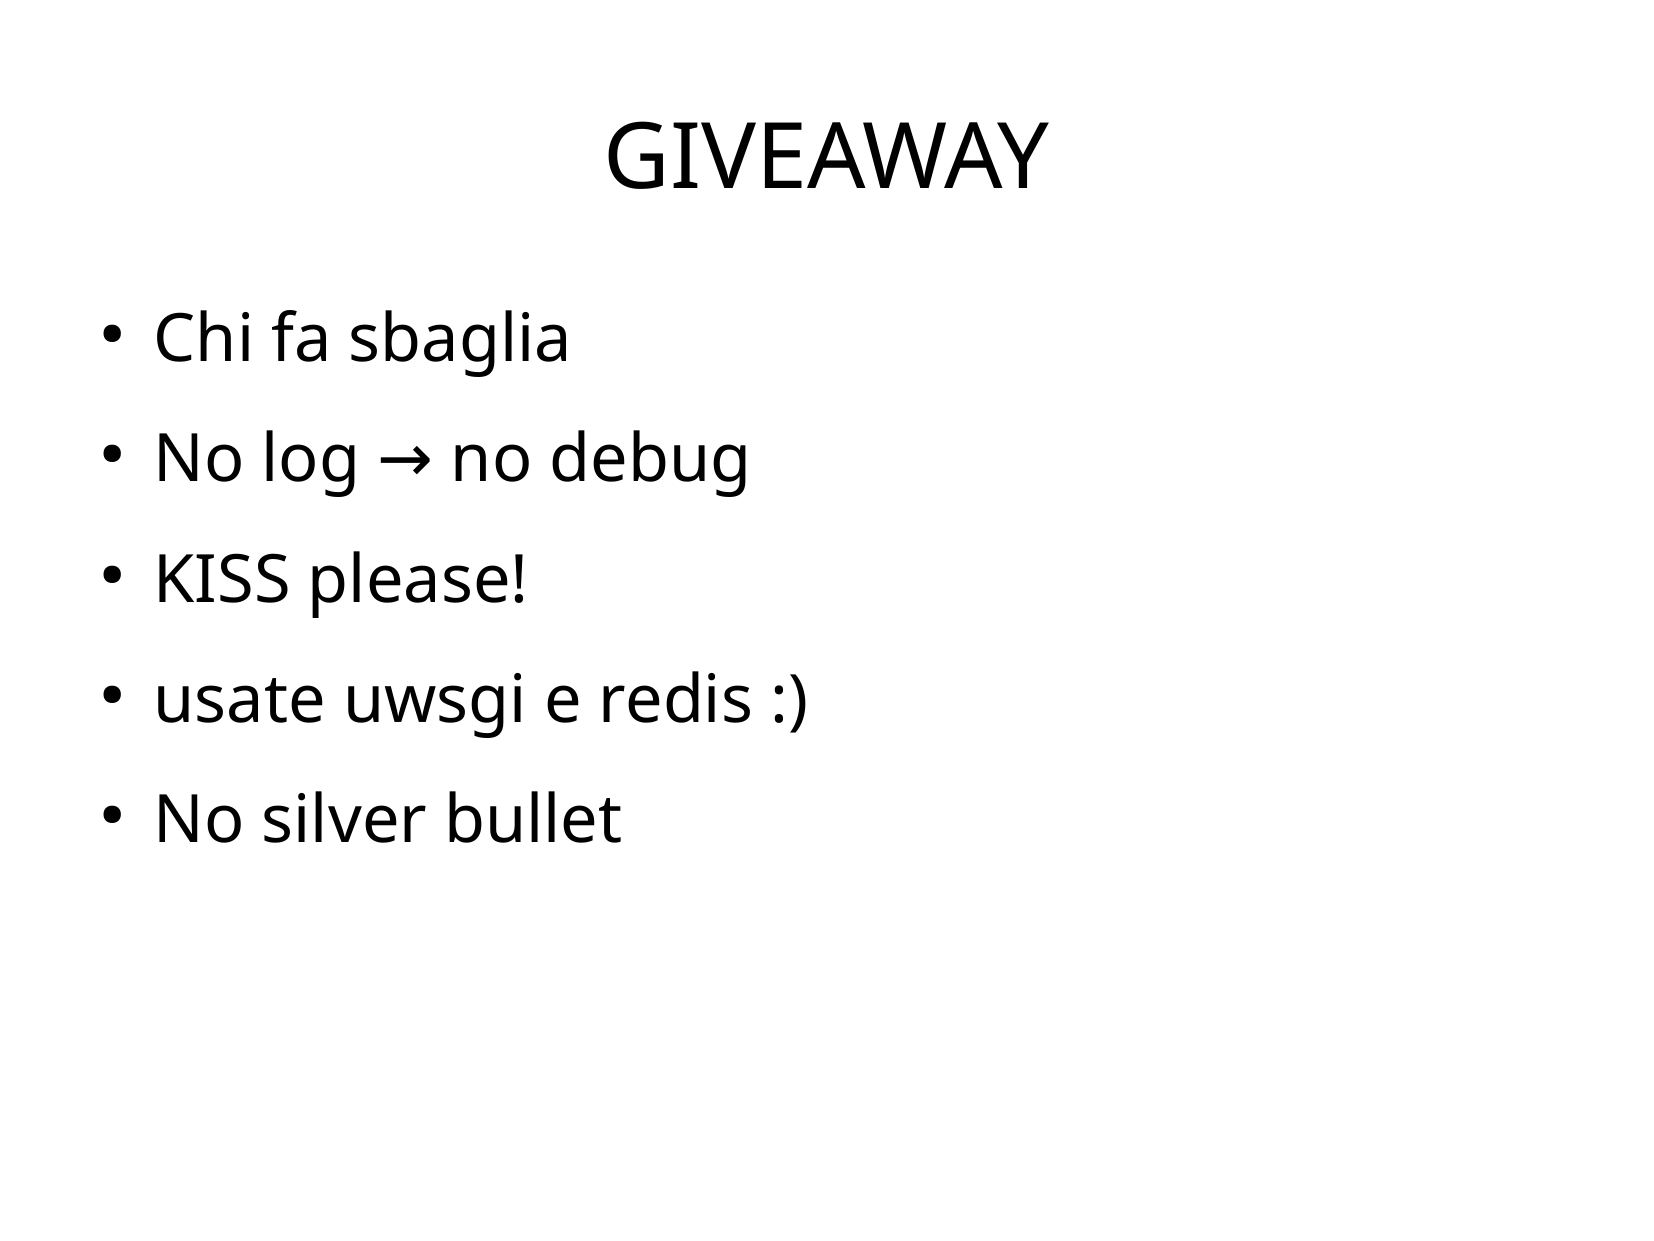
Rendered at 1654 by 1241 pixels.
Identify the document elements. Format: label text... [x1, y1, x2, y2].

title GIVEAWAY [82, 49, 1571, 257]
list Chi fa sbaglia No log → no debug KISS please! usate uwsgi e redis :) No silver bullet [82, 290, 1571, 1010]
